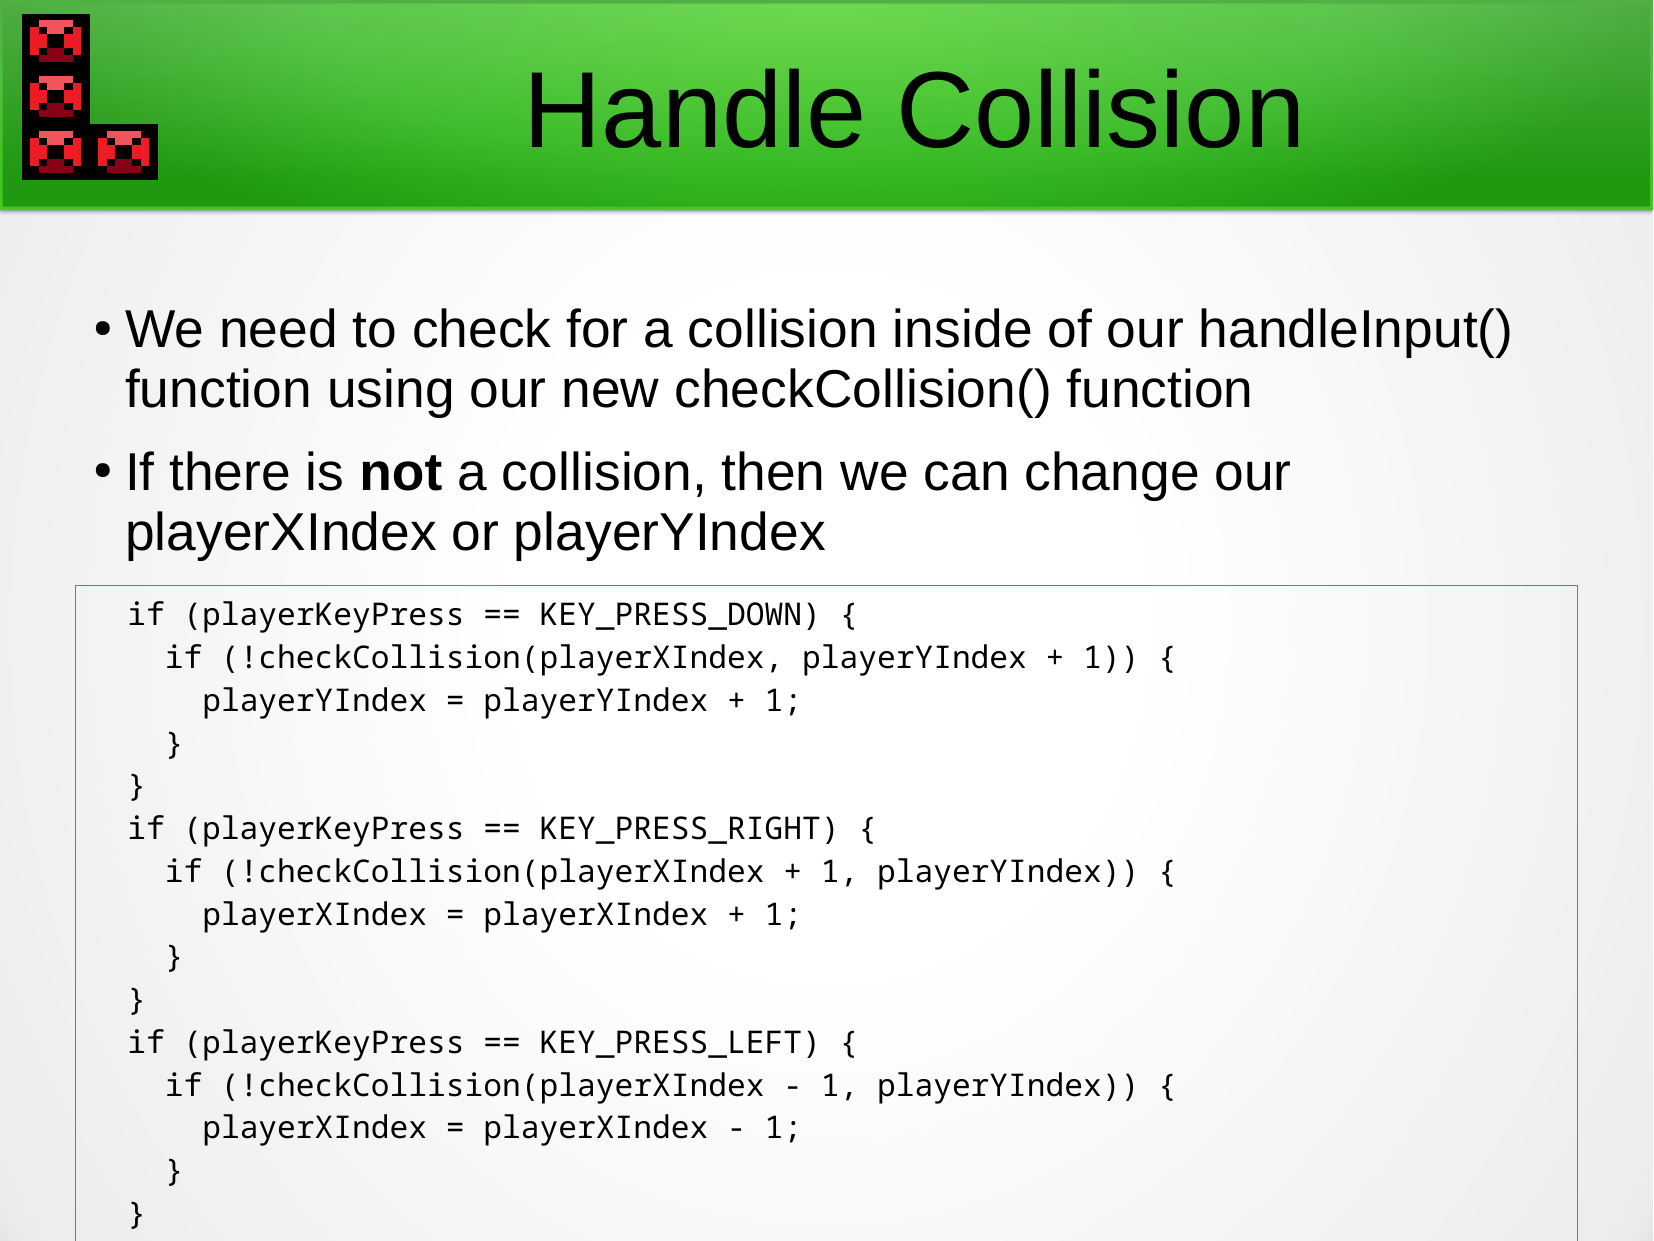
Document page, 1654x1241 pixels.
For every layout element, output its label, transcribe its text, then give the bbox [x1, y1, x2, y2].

title Handle Collision [195, 30, 1636, 190]
text_box if (playerKeyPress == KEY_PRESS_DOWN) { if (!checkCollision(playerXIndex, playerYIndex + 1)) { playerYIndex = playerYIndex + 1; } } if (playerKeyPress == KEY_PRESS_RIGHT) { if (!checkCollision(playerXIndex + 1, playerYIndex)) { playerXIndex = playerXIndex + 1; } } if (playerKeyPress == KEY_PRESS_LEFT) { if (!checkCollision(playerXIndex - 1, playerYIndex)) { playerXIndex = playerXIndex - 1; } } [75, 585, 1578, 1201]
picture [22, 14, 158, 180]
list We need to check for a collision inside of our handleInput() function using our new checkCollision() function If there is not a collision, then we can change our playerXIndex or playerYIndex [82, 299, 1591, 571]
